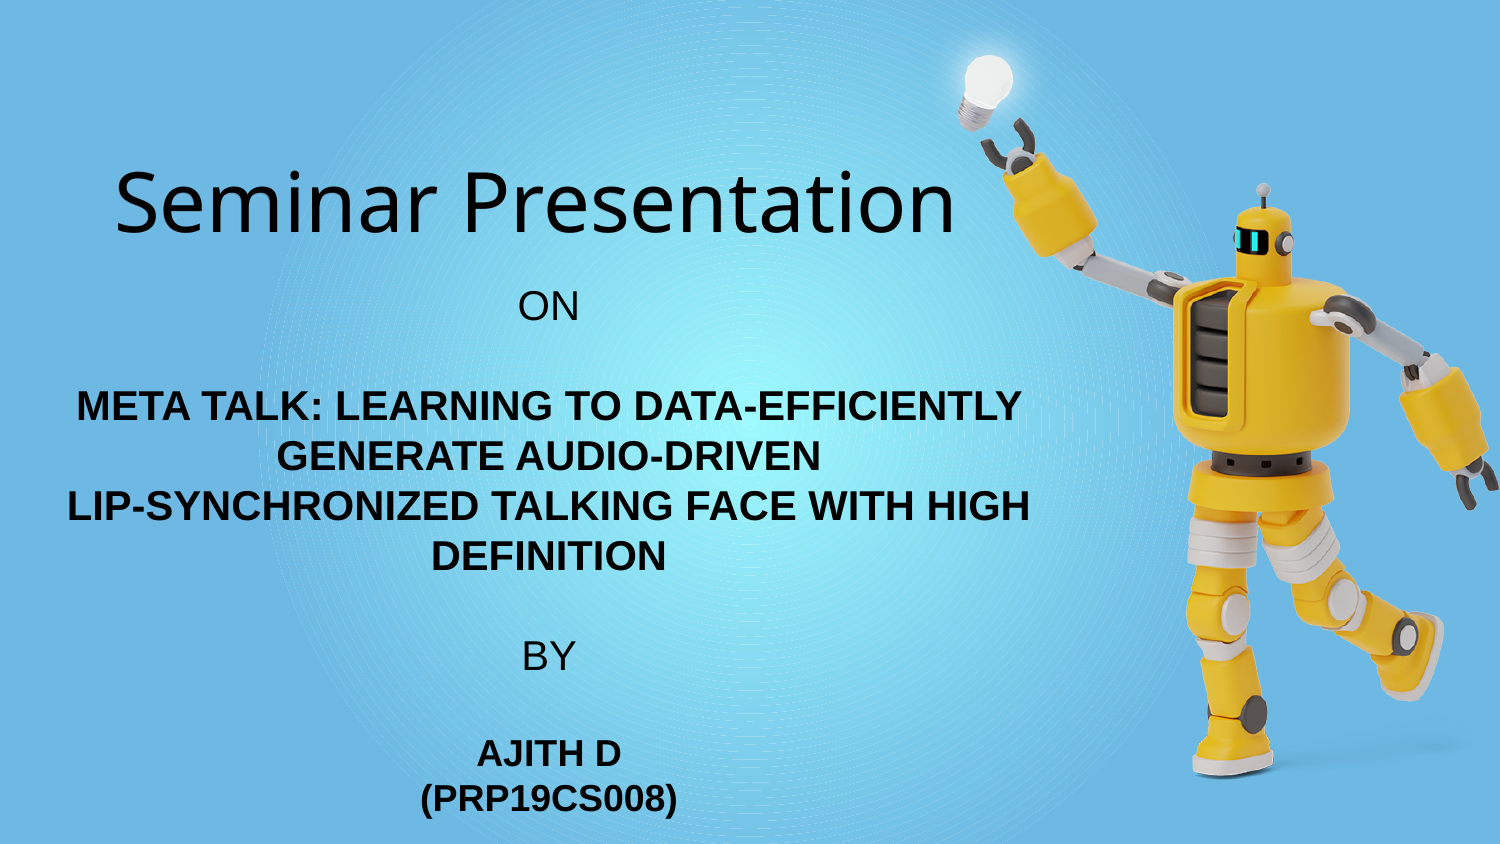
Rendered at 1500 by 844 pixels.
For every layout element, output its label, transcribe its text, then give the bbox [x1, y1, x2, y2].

text_box ON META TALK: LEARNING TO DATA-EFFICIENTLY GENERATE AUDIO-DRIVEN LIP-SYNCHRONIZED TALKING FACE WITH HIGH DEFINITION BY AJITH D (PRP19CS008) [0, 271, 1111, 776]
text_box Seminar Presentation [82, 103, 980, 271]
picture [925, 15, 1499, 780]
